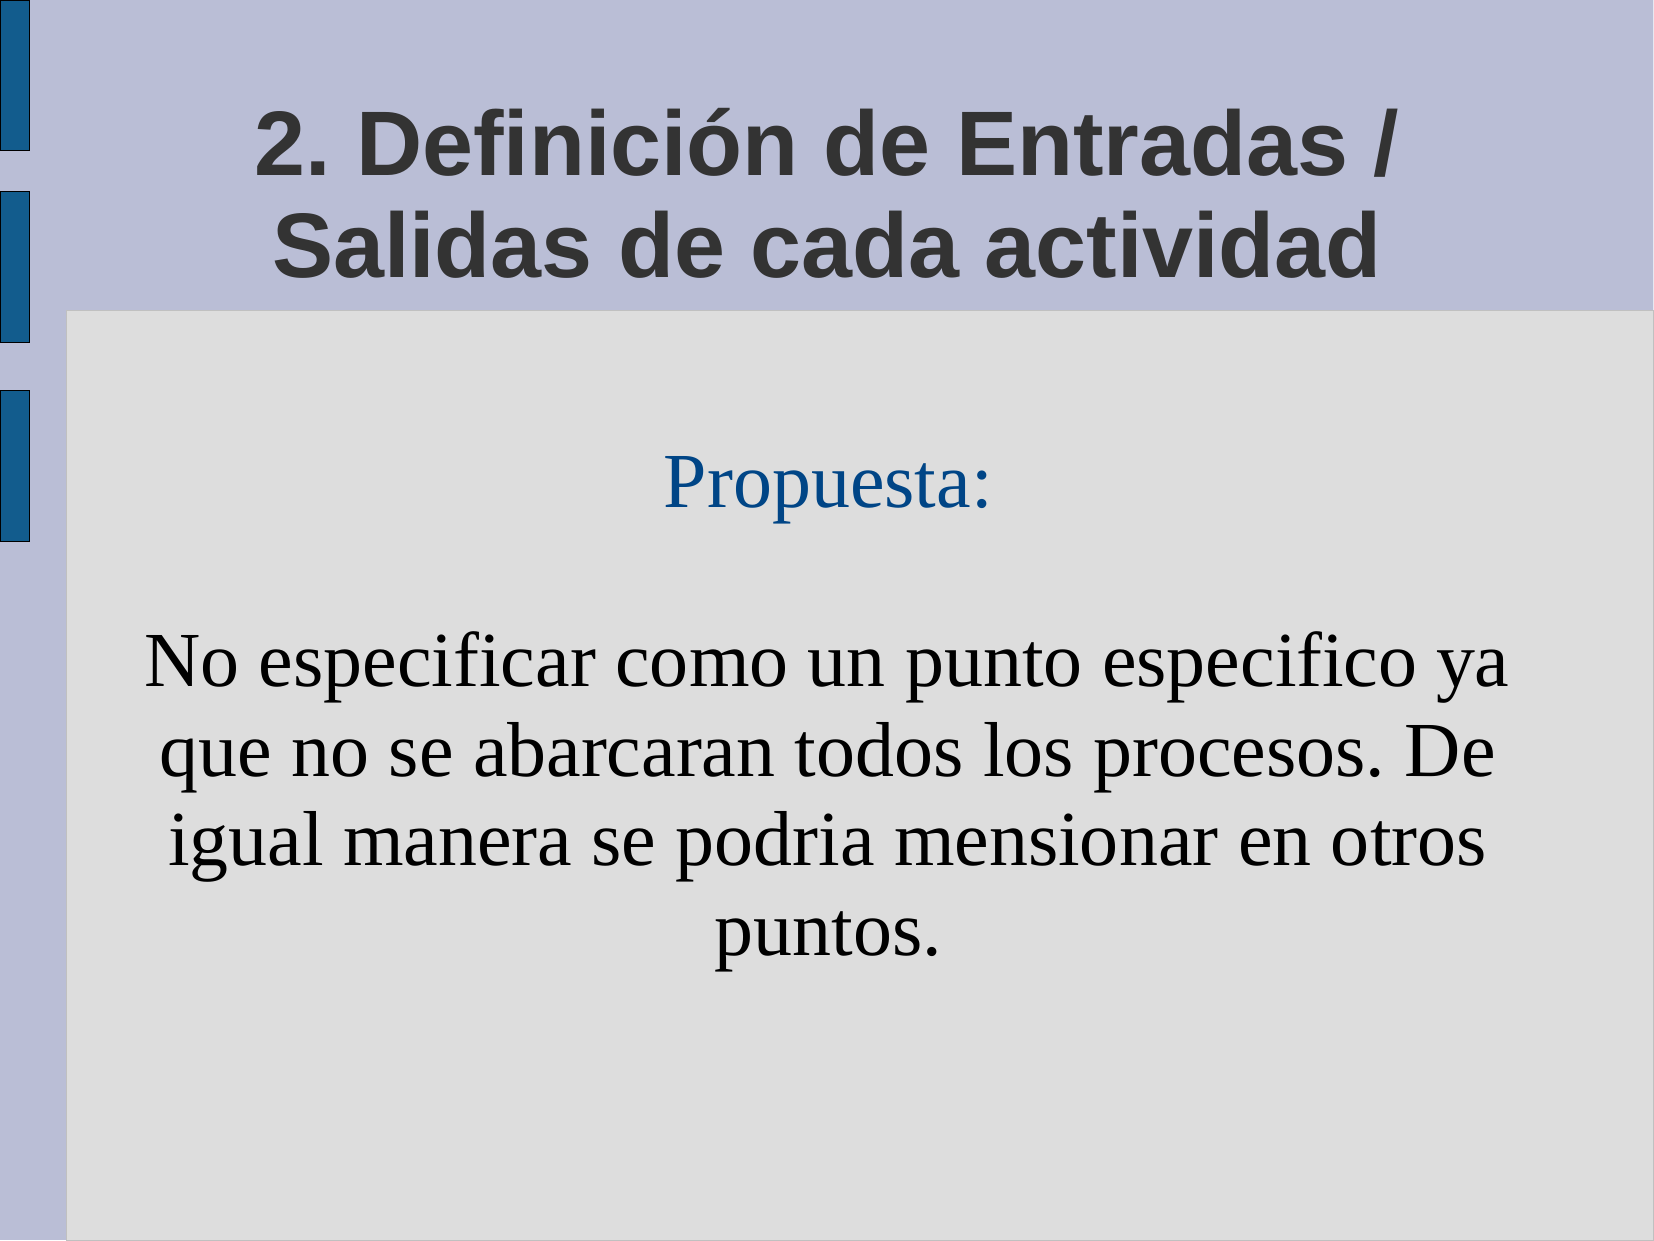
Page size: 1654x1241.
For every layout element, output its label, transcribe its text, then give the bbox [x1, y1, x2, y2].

chart [121, 344, 1534, 1127]
title 2. Definición de Entradas / Salidas de cada actividad [121, 91, 1534, 299]
